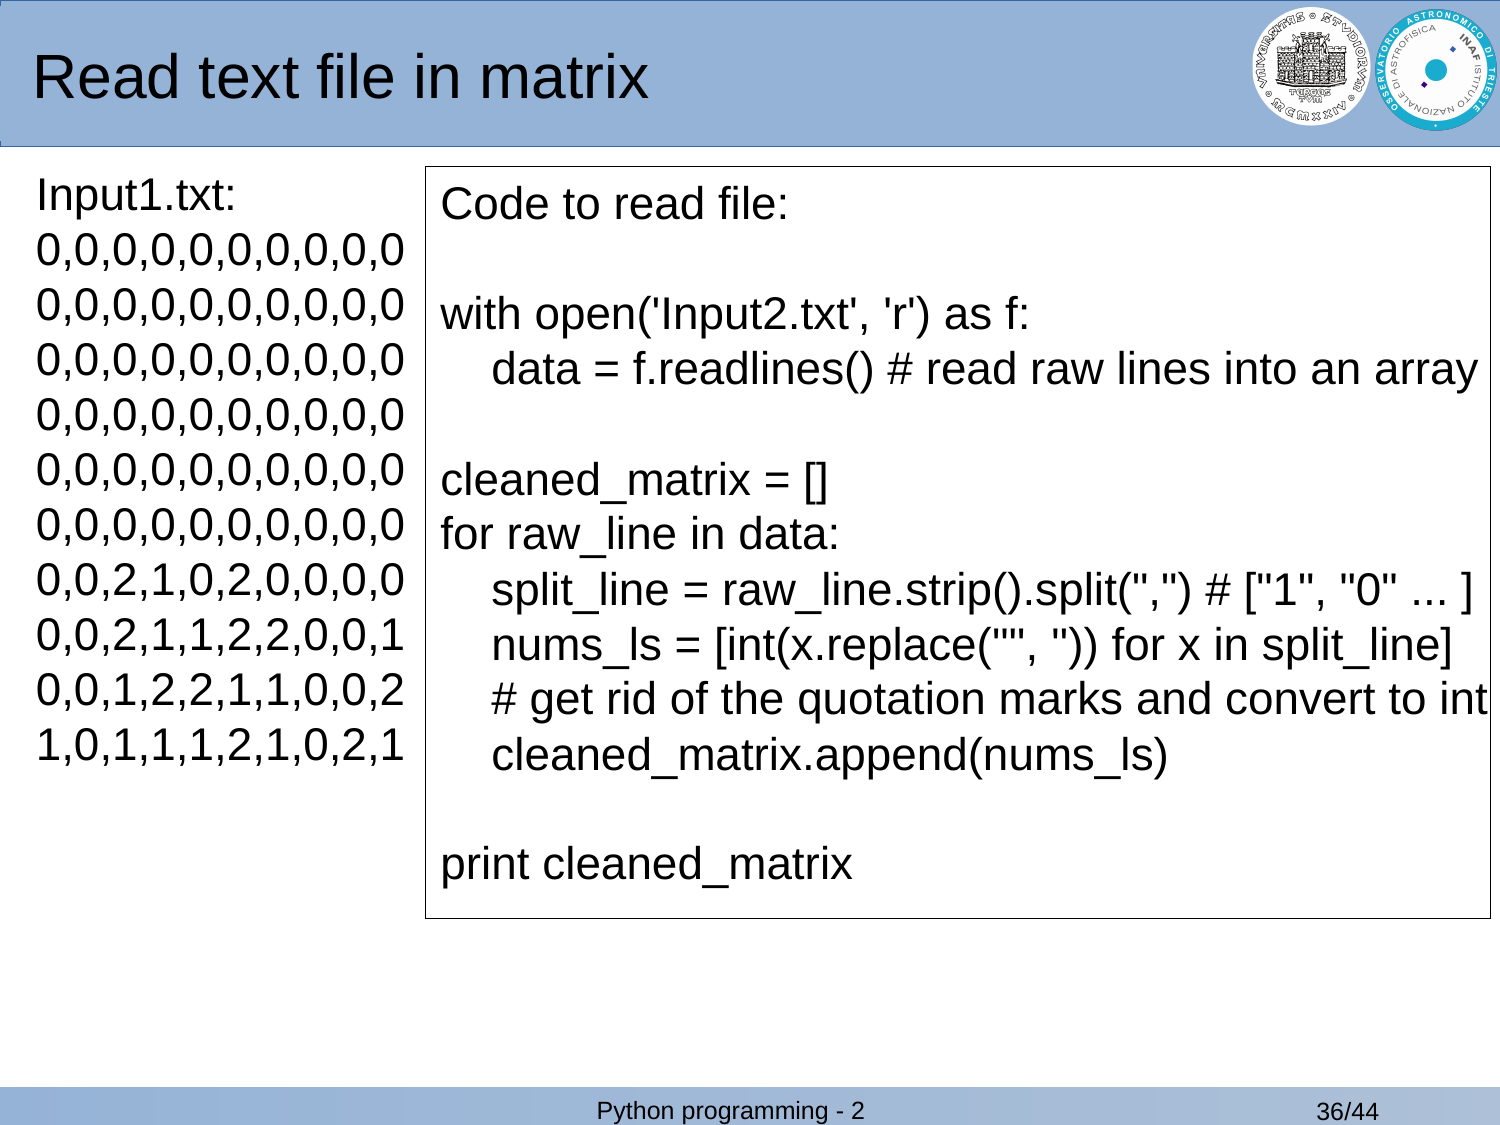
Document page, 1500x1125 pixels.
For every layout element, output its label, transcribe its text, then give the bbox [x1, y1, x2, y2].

picture [1253, 0, 1500, 156]
list Code to read file: with open('Input2.txt', 'r') as f: data = f.readlines() # read raw lines into an array cleaned_matrix = [] for raw_line in data: split_line = raw_line.strip().split(",") # ["1", "0" ... ] nums_ls = [int(x.replace('"', '')) for x in split_line] # get rid of the quotation marks and convert to int cleaned_matrix.append(nums_ls) print cleaned_matrix [425, 166, 1500, 1023]
text_box Read text file in matrix [0, 5, 1253, 141]
text_box [425, 166, 1491, 919]
list Input1.txt: 0,0,0,0,0,0,0,0,0,0 0,0,0,0,0,0,0,0,0,0 0,0,0,0,0,0,0,0,0,0 0,0,0,0,0,0,0,0,0,0 0,0,0,0,0,0,0,0,0,0 0,0,0,0,0,0,0,0,0,0 0,0,2,1,0,2,0,0,0,0 0,0,2,1,1,2,2,0,0,1 0,0,1,2,2,1,1,0,0,2 1,0,1,1,1,2,1,0,2,1 [21, 157, 1500, 1014]
